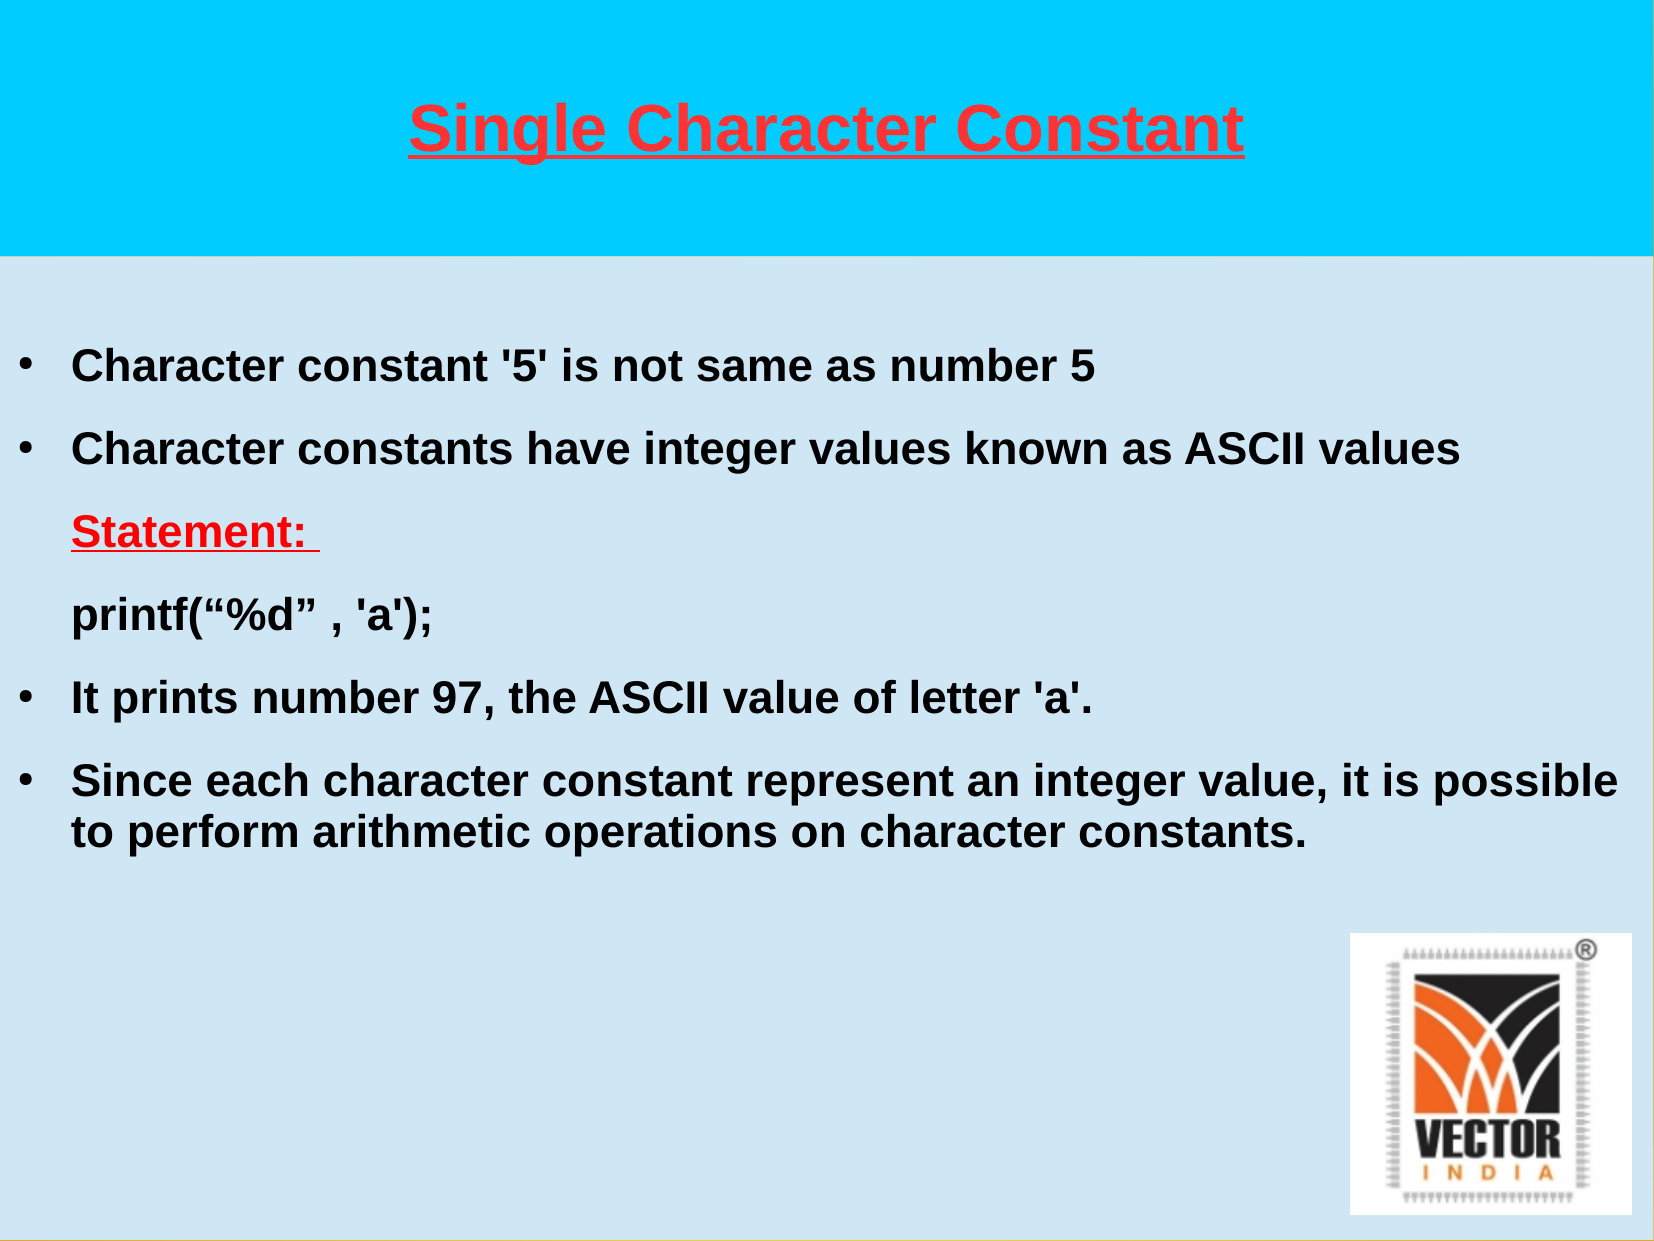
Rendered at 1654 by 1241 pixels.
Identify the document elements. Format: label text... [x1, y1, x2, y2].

title Single Character Constant [0, 0, 1654, 256]
picture [1350, 933, 1632, 1216]
list Character constant '5' is not same as number 5 Character constants have integer values known as ASCII values Statement: printf(“%d” , 'a'); It prints number 97, the ASCII value of letter 'a'. Since each character constant represent an integer value, it is possible to perform arithmetic operations on character constants. [0, 256, 1654, 1241]
